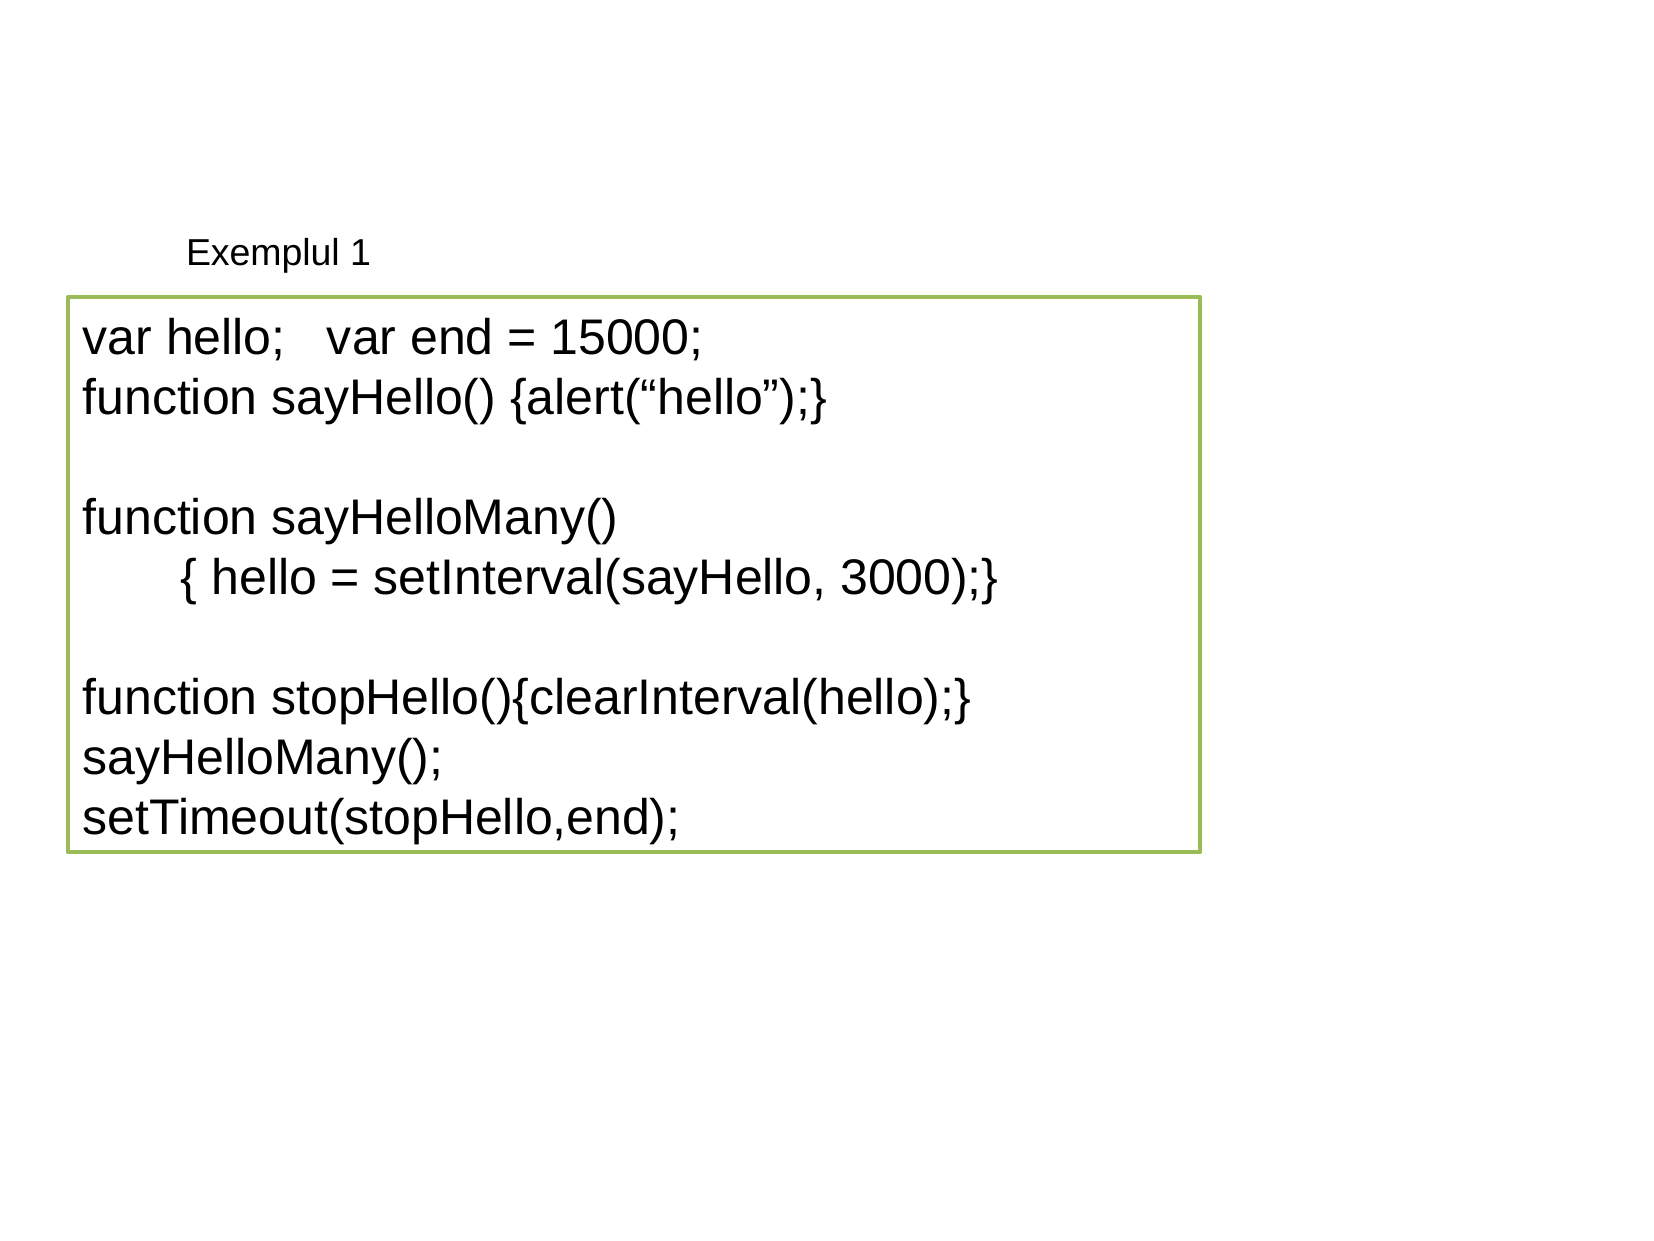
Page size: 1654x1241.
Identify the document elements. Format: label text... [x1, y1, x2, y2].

text_box var hello; var end = 15000; function sayHello() {alert(“hello”);} function sayHelloMany() { hello = setInterval(sayHello, 3000);} function stopHello(){clearInterval(hello);} sayHelloMany(); setTimeout(stopHello,end); [68, 297, 1201, 853]
text_box Exemplul 1 [171, 224, 386, 282]
